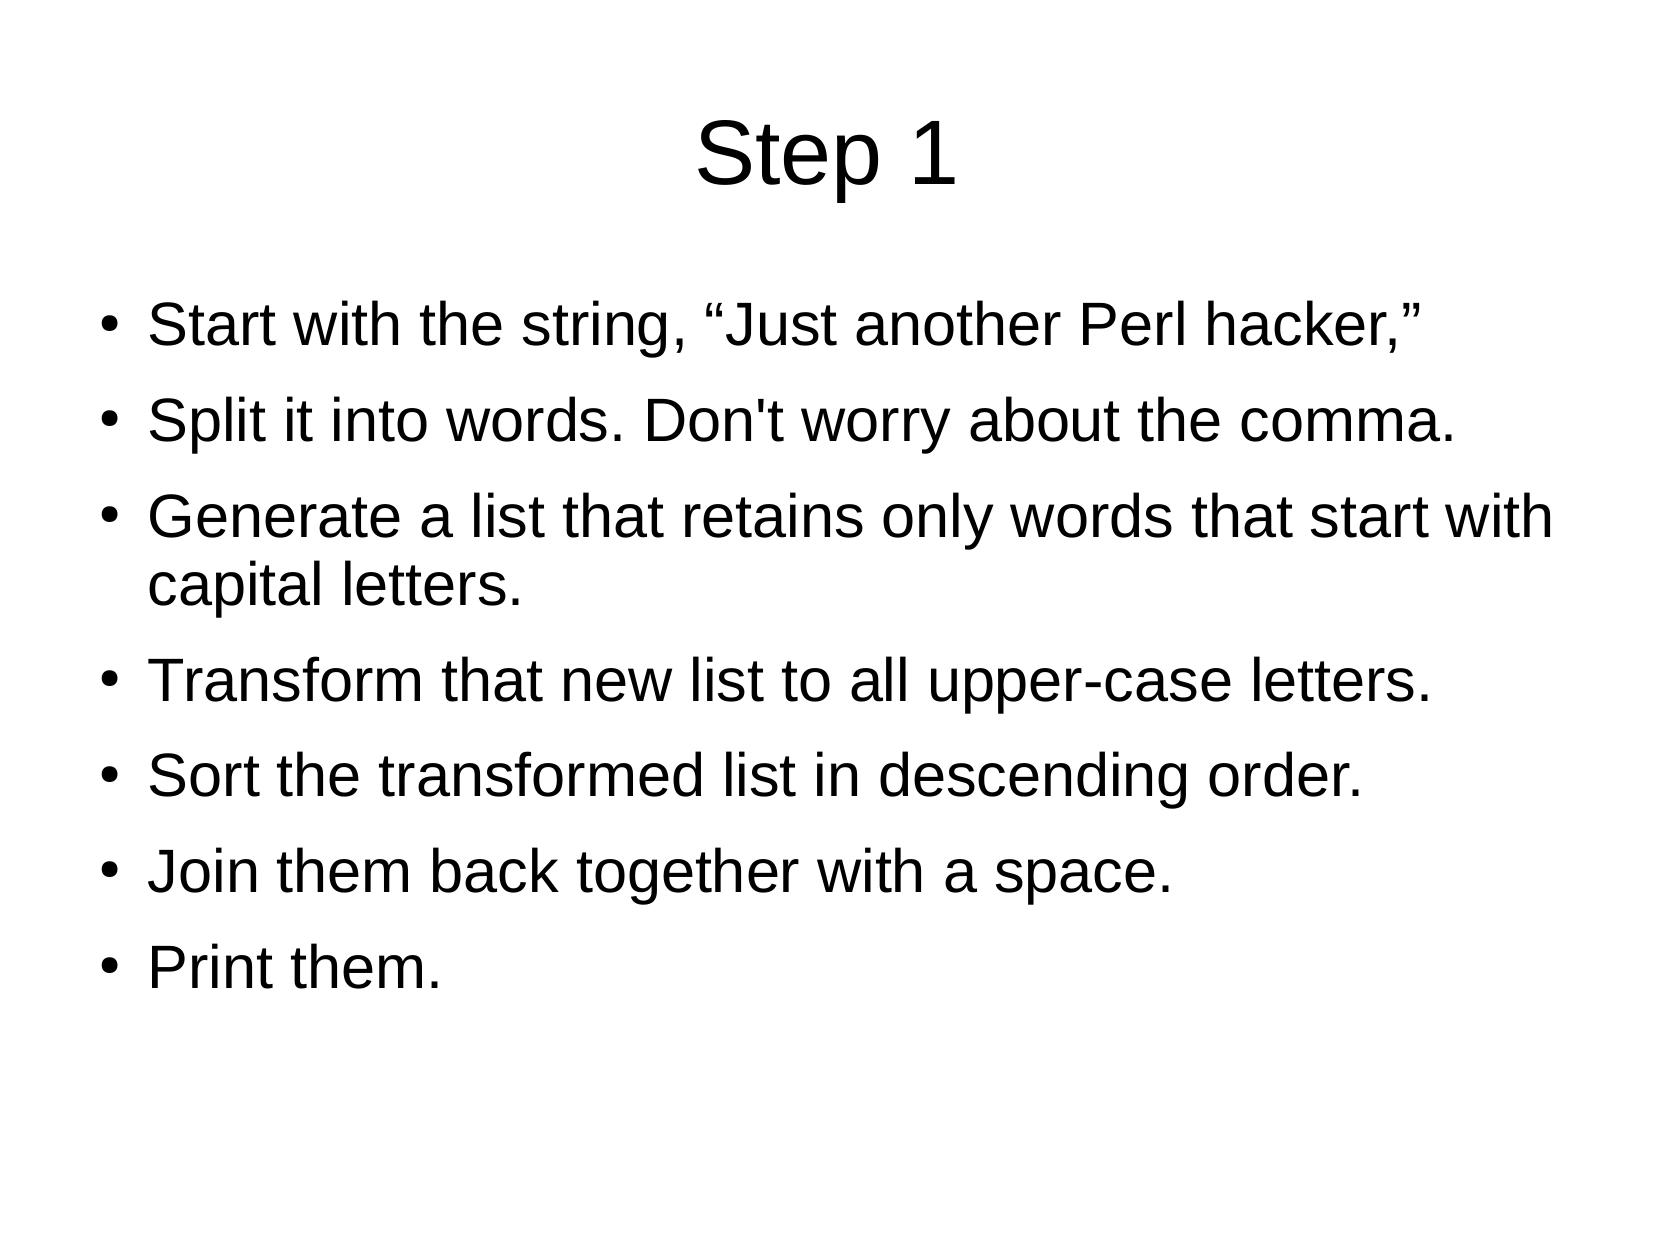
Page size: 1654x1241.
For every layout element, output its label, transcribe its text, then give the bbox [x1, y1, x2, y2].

list Start with the string, “Just another Perl hacker,” Split it into words. Don't worry about the comma. Generate a list that retains only words that start with capital letters. Transform that new list to all upper-case letters. Sort the transformed list in descending order. Join them back together with a space. Print them. [82, 290, 1571, 1010]
title Step 1 [82, 49, 1571, 257]
